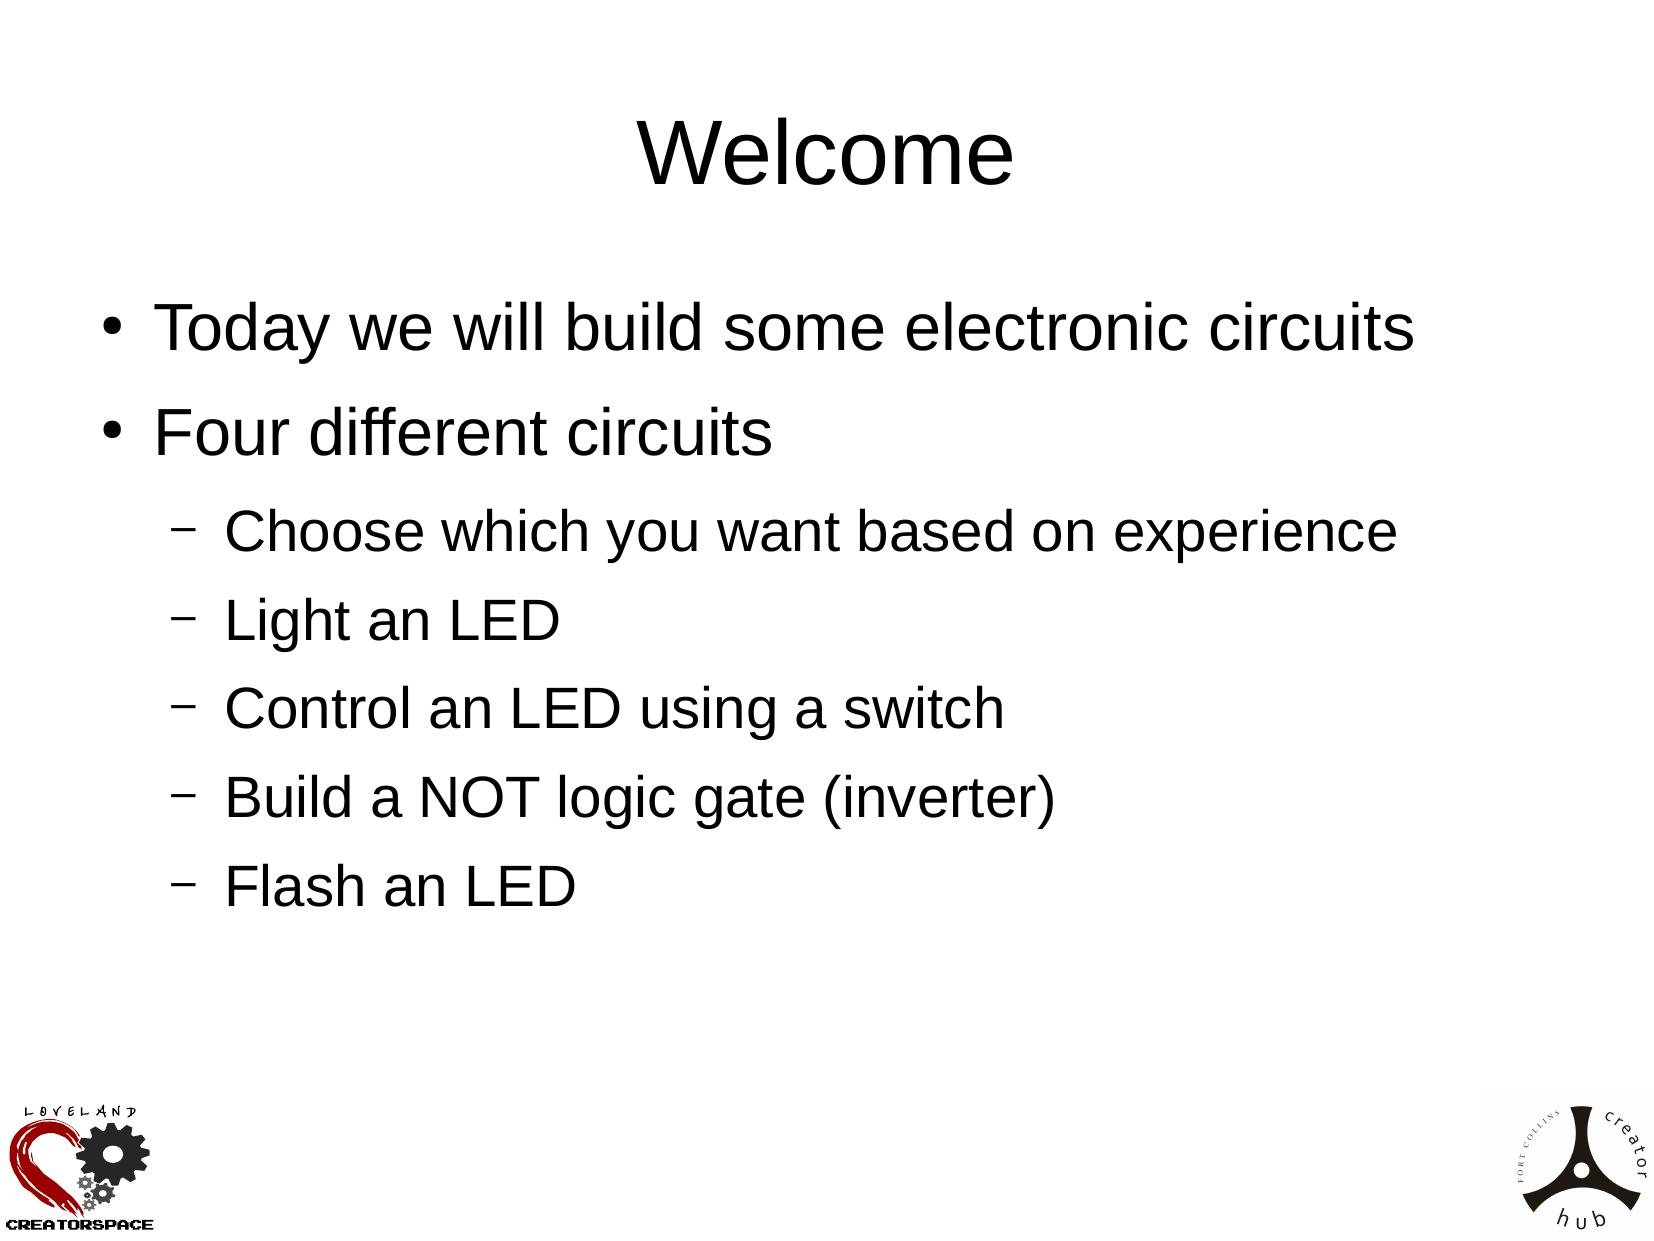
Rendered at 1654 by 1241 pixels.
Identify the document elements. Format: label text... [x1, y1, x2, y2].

title Welcome [82, 49, 1571, 257]
picture [1485, 1090, 1654, 1241]
list Today we will build some electronic circuits Four different circuits Choose which you want based on experience Light an LED Control an LED using a switch Build a NOT logic gate (inverter) Flash an LED [82, 290, 1571, 1010]
